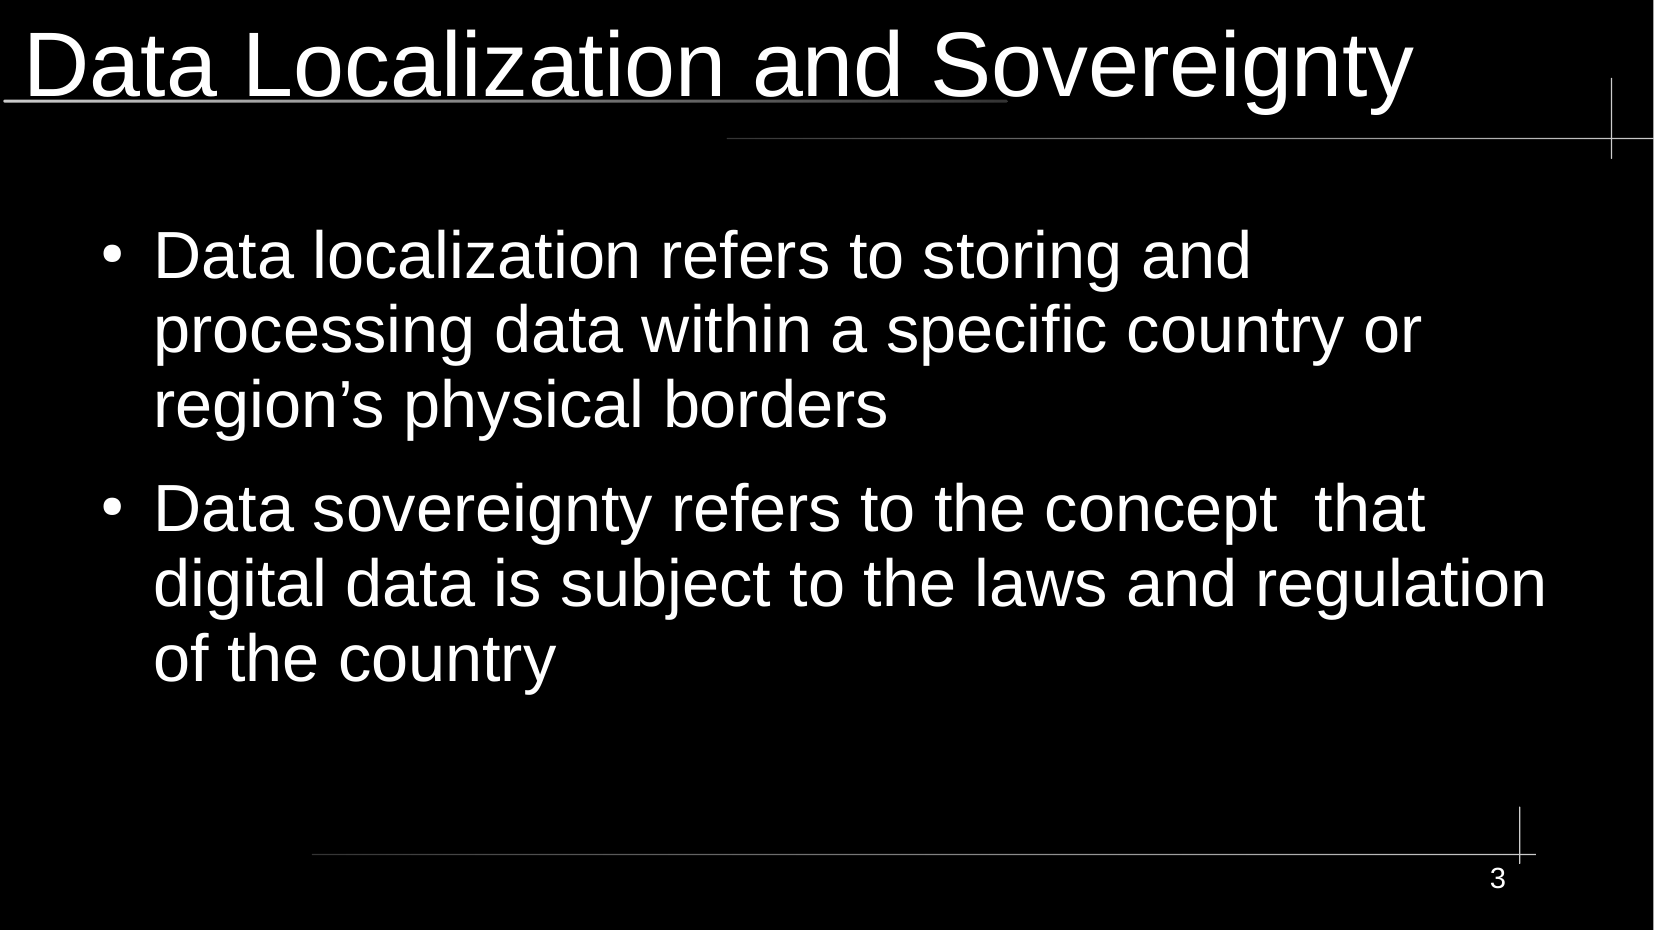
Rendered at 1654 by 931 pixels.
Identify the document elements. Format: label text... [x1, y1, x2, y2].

list Data localization refers to storing and processing data within a specific country or region’s physical borders Data sovereignty refers to the concept that digital data is subject to the laws and regulation of the country [82, 217, 1571, 851]
title Data Localization and Sovereignty [23, 11, 1589, 119]
